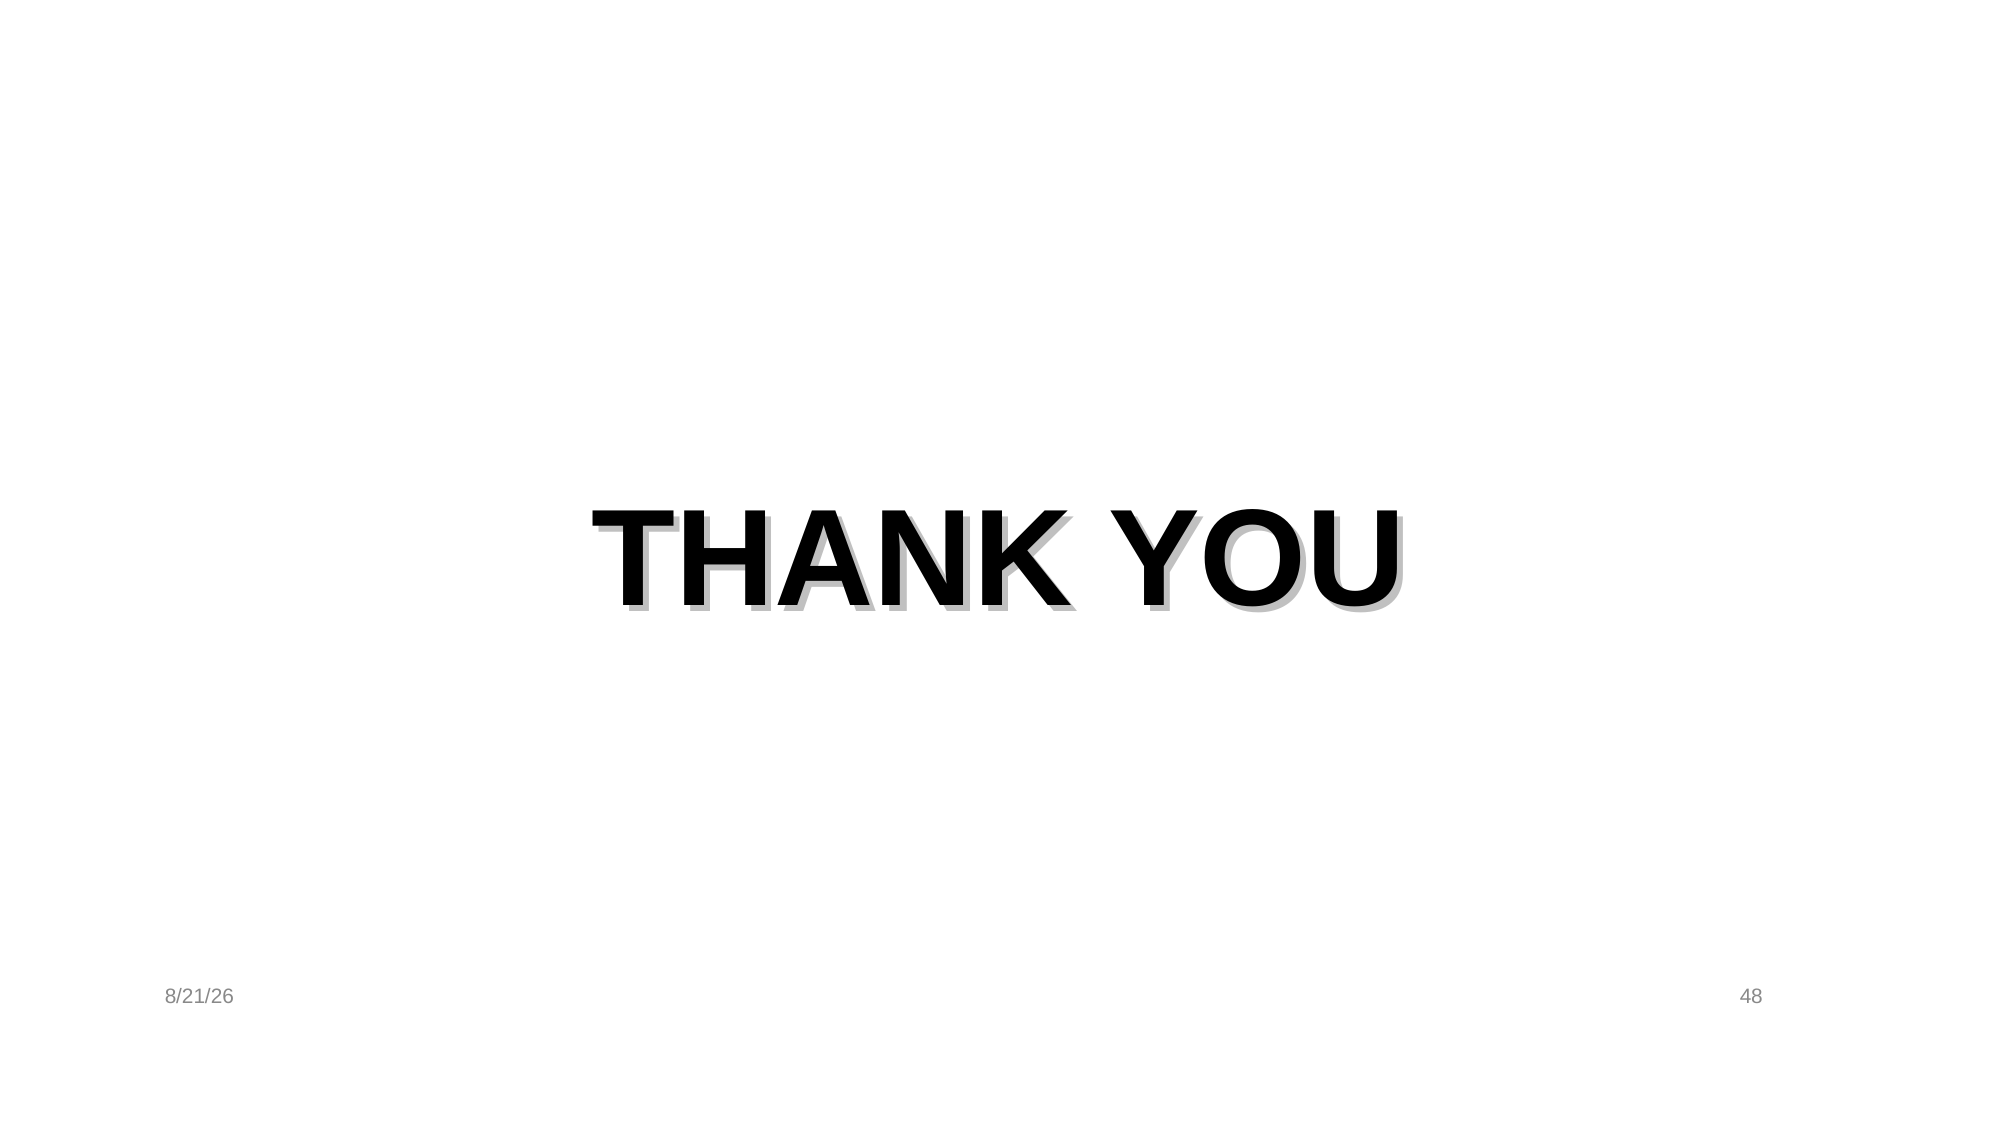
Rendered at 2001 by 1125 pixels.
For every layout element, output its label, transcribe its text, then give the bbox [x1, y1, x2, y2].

title Thank you [149, 282, 1849, 839]
slide_number December 27, 2024 [149, 965, 600, 1025]
slide_number 49 [1724, 965, 1849, 1025]
